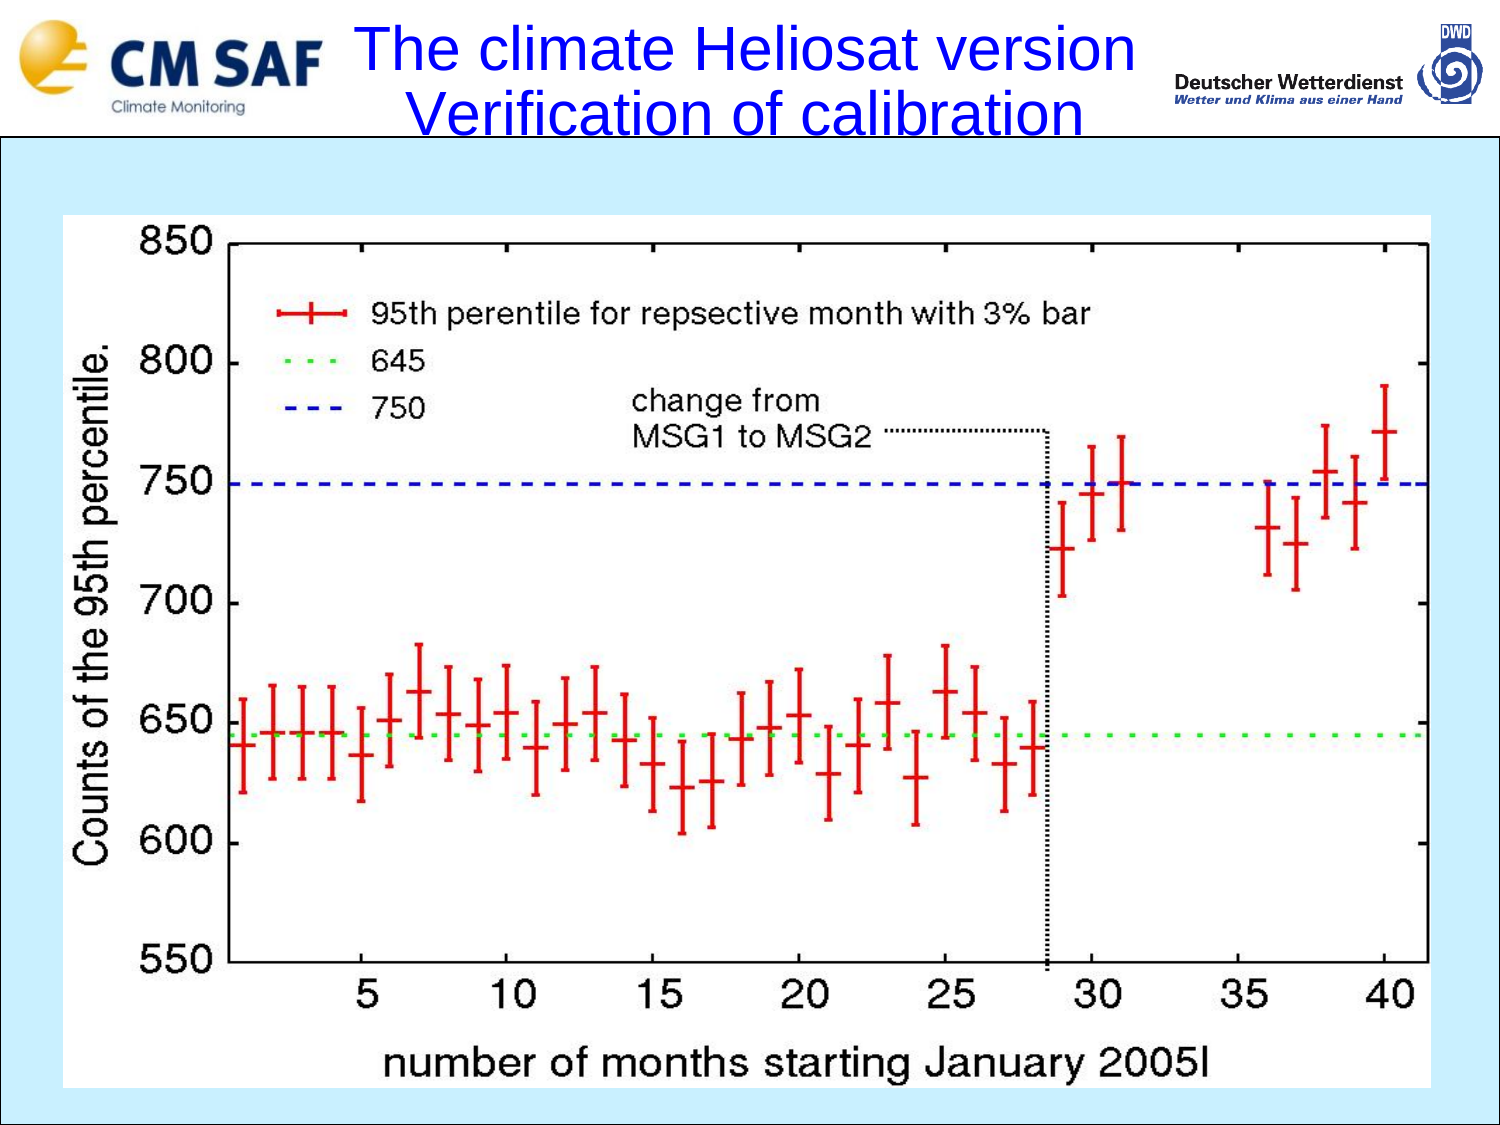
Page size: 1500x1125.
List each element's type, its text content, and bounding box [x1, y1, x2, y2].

picture [17, 19, 181, 117]
text_box The climate Heliosat version Verification of calibration [181, 18, 1342, 175]
picture [1342, 24, 1483, 104]
picture [63, 215, 1431, 1088]
